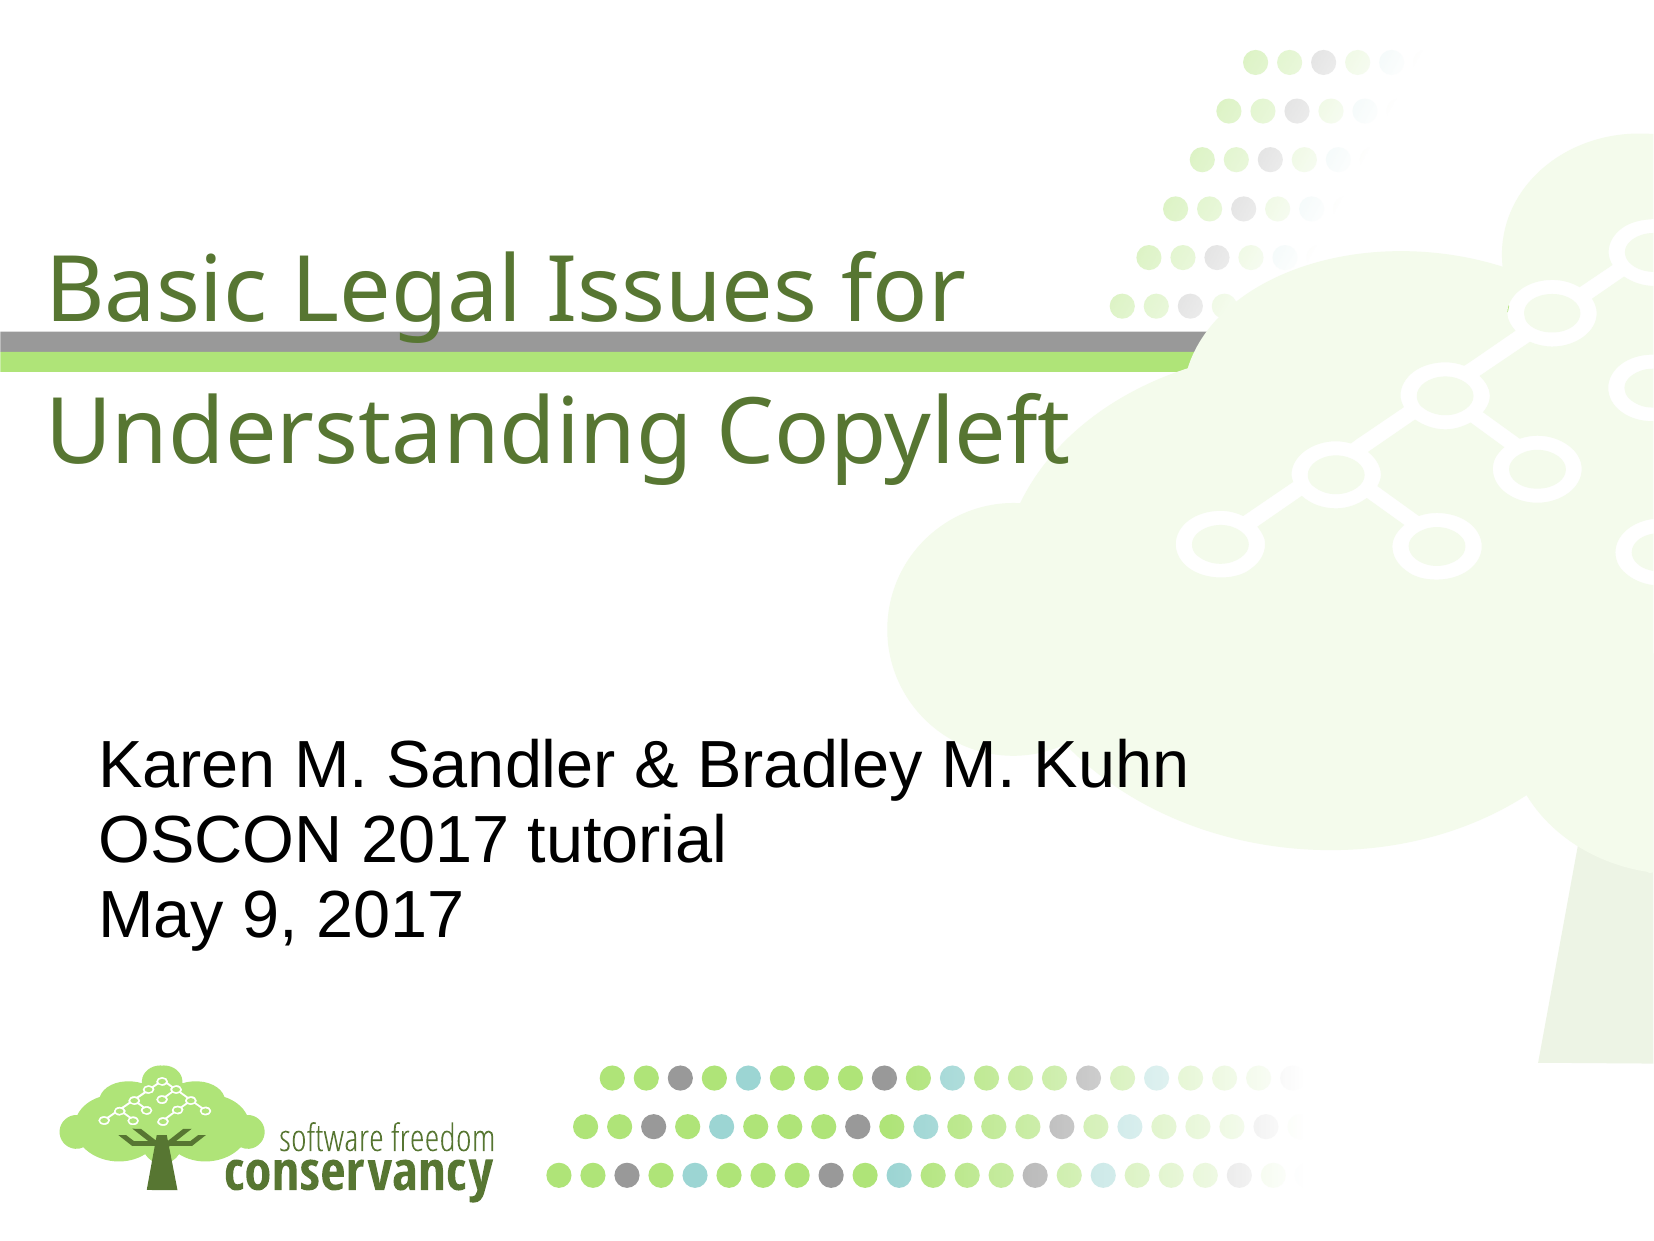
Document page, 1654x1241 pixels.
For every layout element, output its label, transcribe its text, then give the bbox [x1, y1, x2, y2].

title Basic Legal Issues for Understanding Copyleft [45, 239, 1636, 474]
text_box Karen M. Sandler & Bradley M. Kuhn OSCON 2017 tutorial May 9, 2017 [83, 719, 1486, 946]
